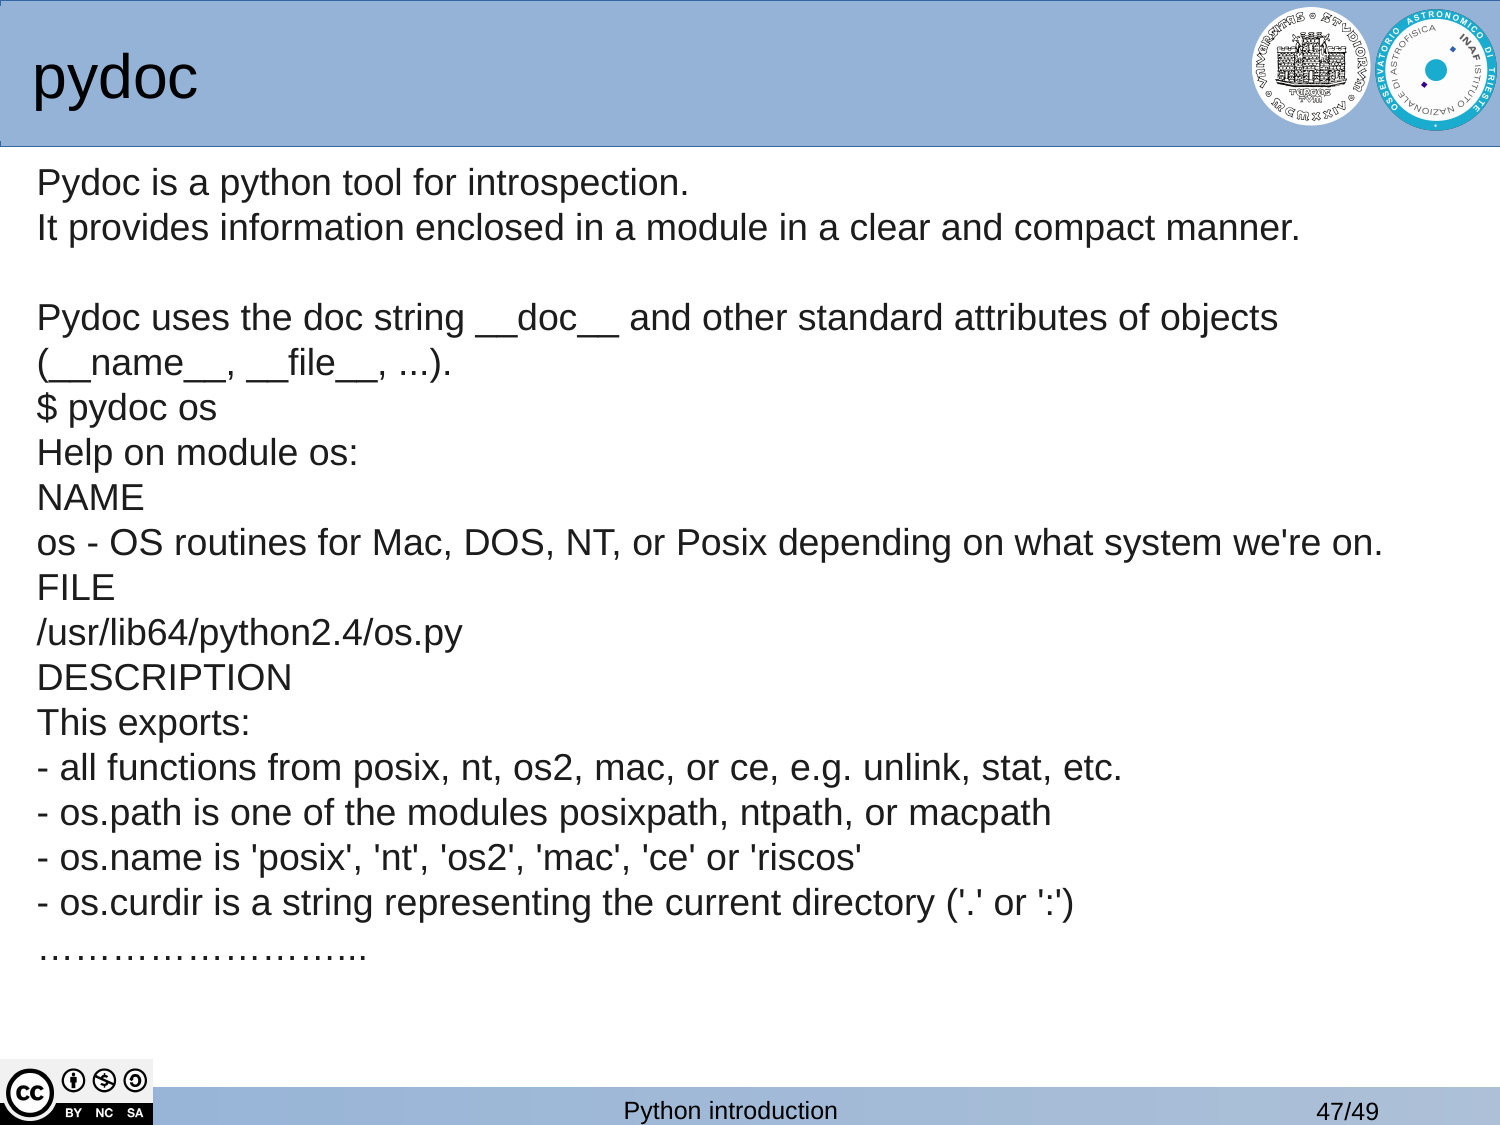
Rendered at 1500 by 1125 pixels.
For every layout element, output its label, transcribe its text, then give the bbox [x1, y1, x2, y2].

text_box pydoc [0, 5, 1243, 141]
picture [0, 1059, 153, 1125]
picture [1252, 0, 1500, 156]
list Pydoc is a python tool for introspection. It provides information enclosed in a module in a clear and compact manner. Pydoc uses the doc string __doc__ and other standard attributes of objects (__name__, __file__, ...). $ pydoc os Help on module os: NAME os - OS routines for Mac, DOS, NT, or Posix depending on what system we're on. FILE /usr/lib64/python2.4/os.py DESCRIPTION This exports: - all functions from posix, nt, os2, mac, or ce, e.g. unlink, stat, etc. - os.path is one of the modules posixpath, ntpath, or macpath - os.name is 'posix', 'nt', 'os2', 'mac', 'ce' or 'riscos' - os.curdir is a string representing the current directory ('.' or ':') ……………………... [21, 150, 1455, 1087]
